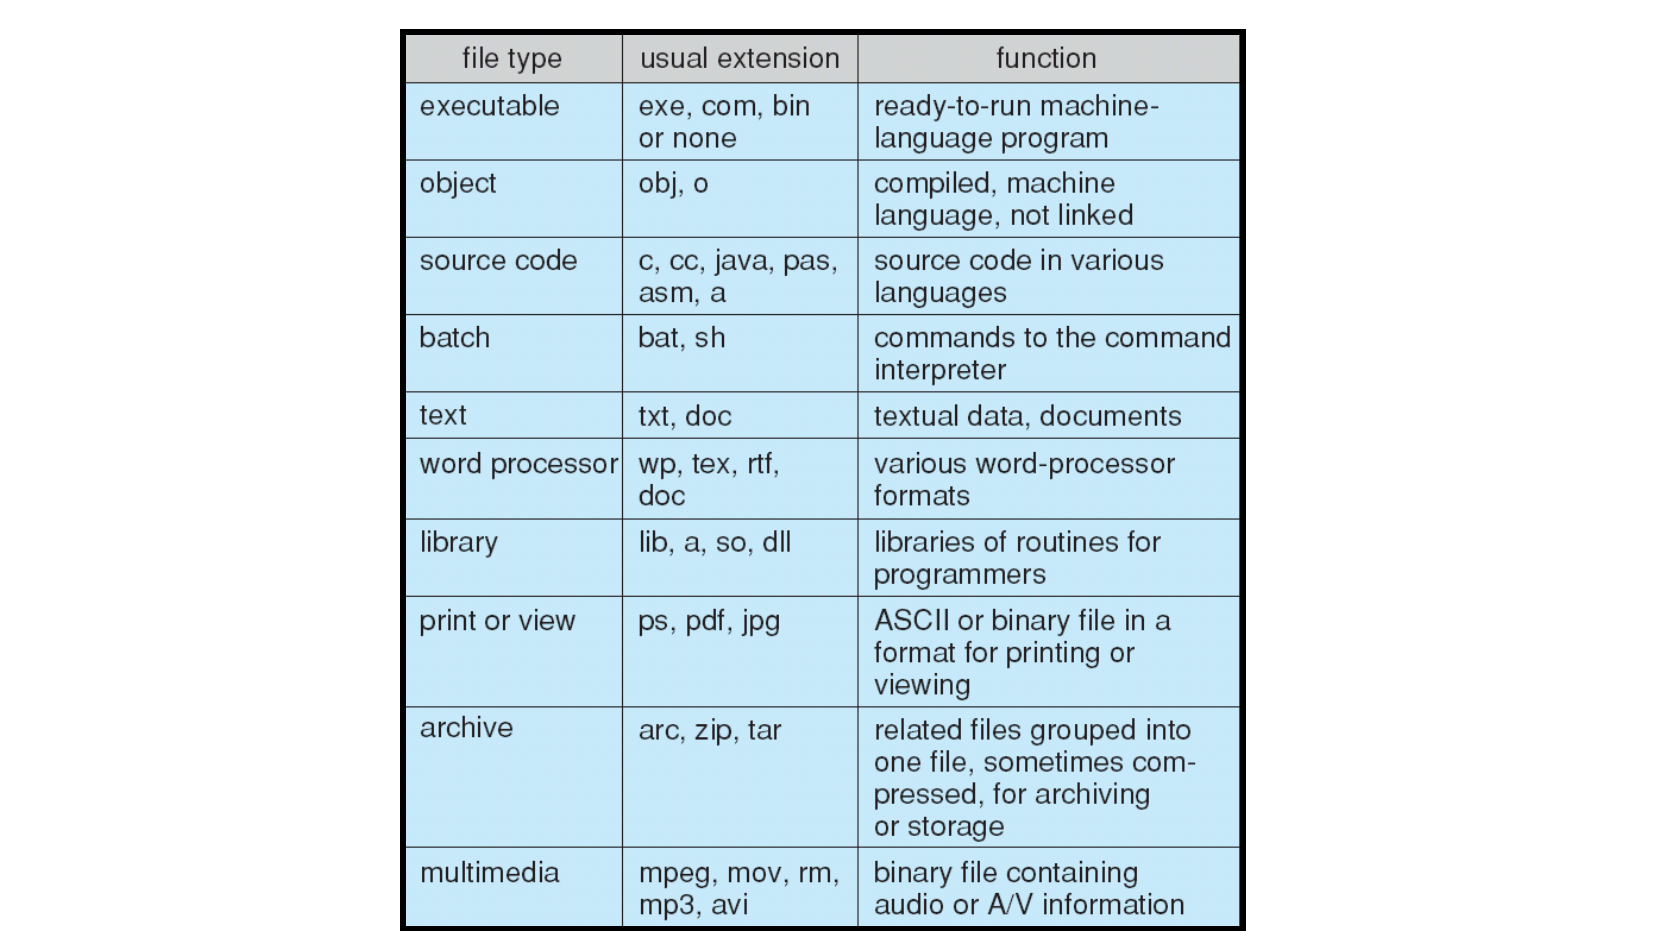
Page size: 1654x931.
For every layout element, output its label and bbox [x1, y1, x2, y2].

picture [405, 35, 1241, 927]
